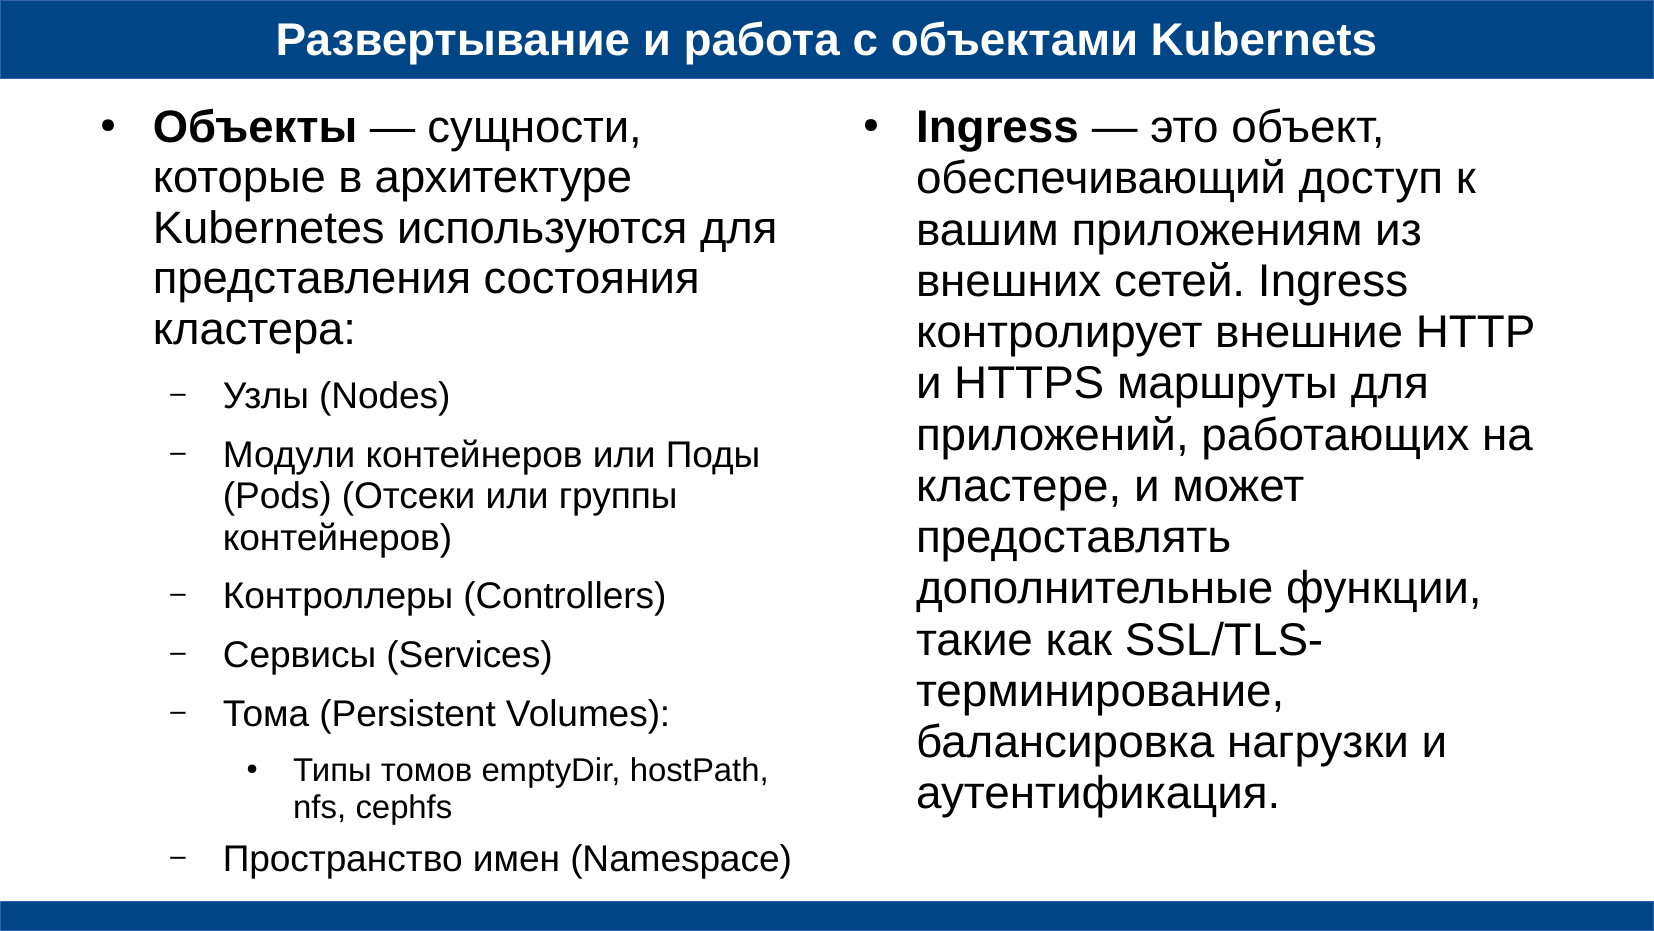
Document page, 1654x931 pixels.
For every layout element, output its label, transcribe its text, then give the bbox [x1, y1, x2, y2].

title Развертывание и работа с объектами Kubernets [0, 0, 1654, 79]
list Объекты — сущности, которые в архитектуре Kubernetes используются для представления состояния кластера: Узлы (Nodes) Модули контейнеров или Поды (Pods) (Отсеки или группы контейнеров) Контроллеры (Controllers) Сервисы (Services) Тома (Persistent Volumes): Типы томов emptyDir, hostPath, nfs, cephfs Пространство имен (Namespace) [82, 101, 809, 886]
list Ingress — это объект, обеспечивающий доступ к вашим приложениям из внешних сетей. Ingress контролирует внешние HTTP и HTTPS маршруты для приложений, работающих на кластере, и может предоставлять дополнительные функции, такие как SSL/TLS-терминирование, балансировка нагрузки и аутентификация. [845, 101, 1572, 841]
